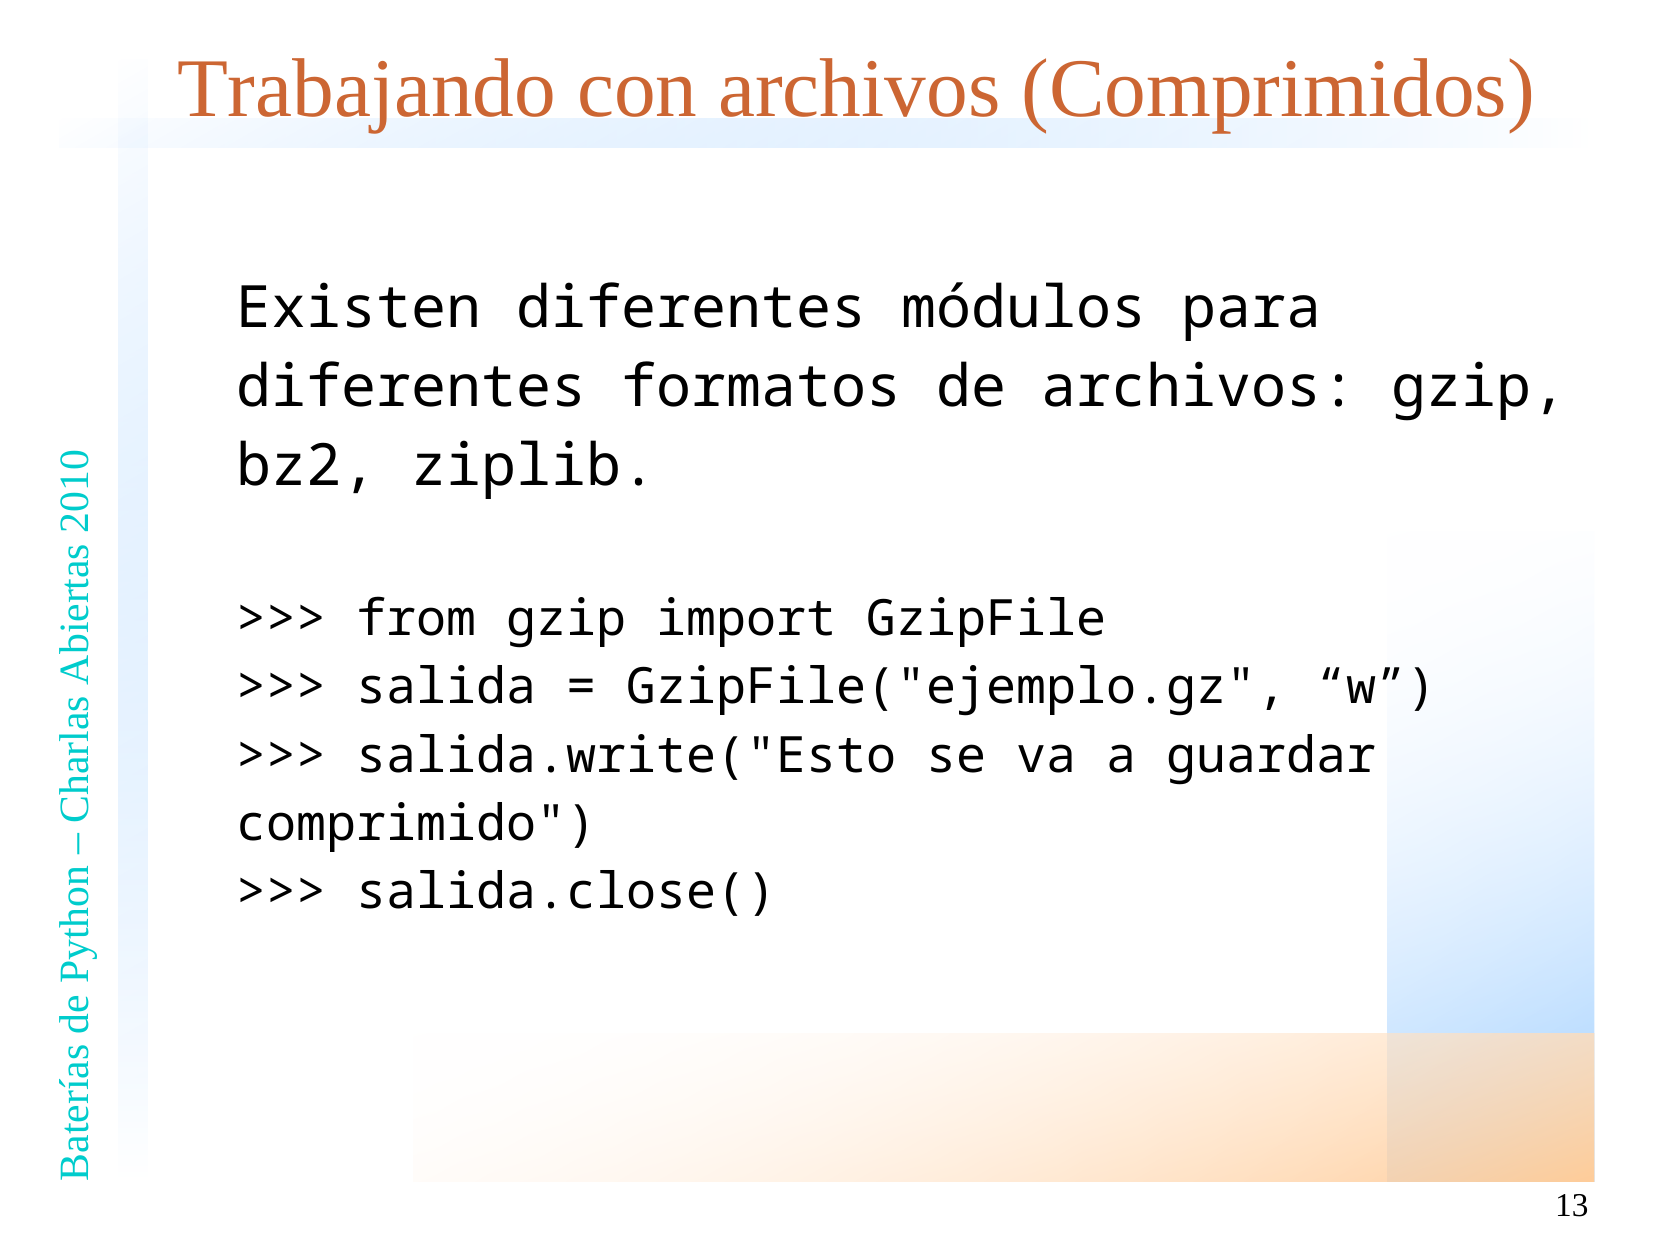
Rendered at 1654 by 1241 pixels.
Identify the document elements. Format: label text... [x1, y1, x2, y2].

title Trabajando con archivos (Comprimidos) [177, 29, 1595, 148]
subtitle Existen diferentes módulos para diferentes formatos de archivos: gzip, bz2, ziplib. >>> from gzip import GzipFile >>> salida = GzipFile("ejemplo.gz", “w”) >>> salida.write("Esto se va a guardar comprimido") >>> salida.close() [206, 177, 1595, 1182]
